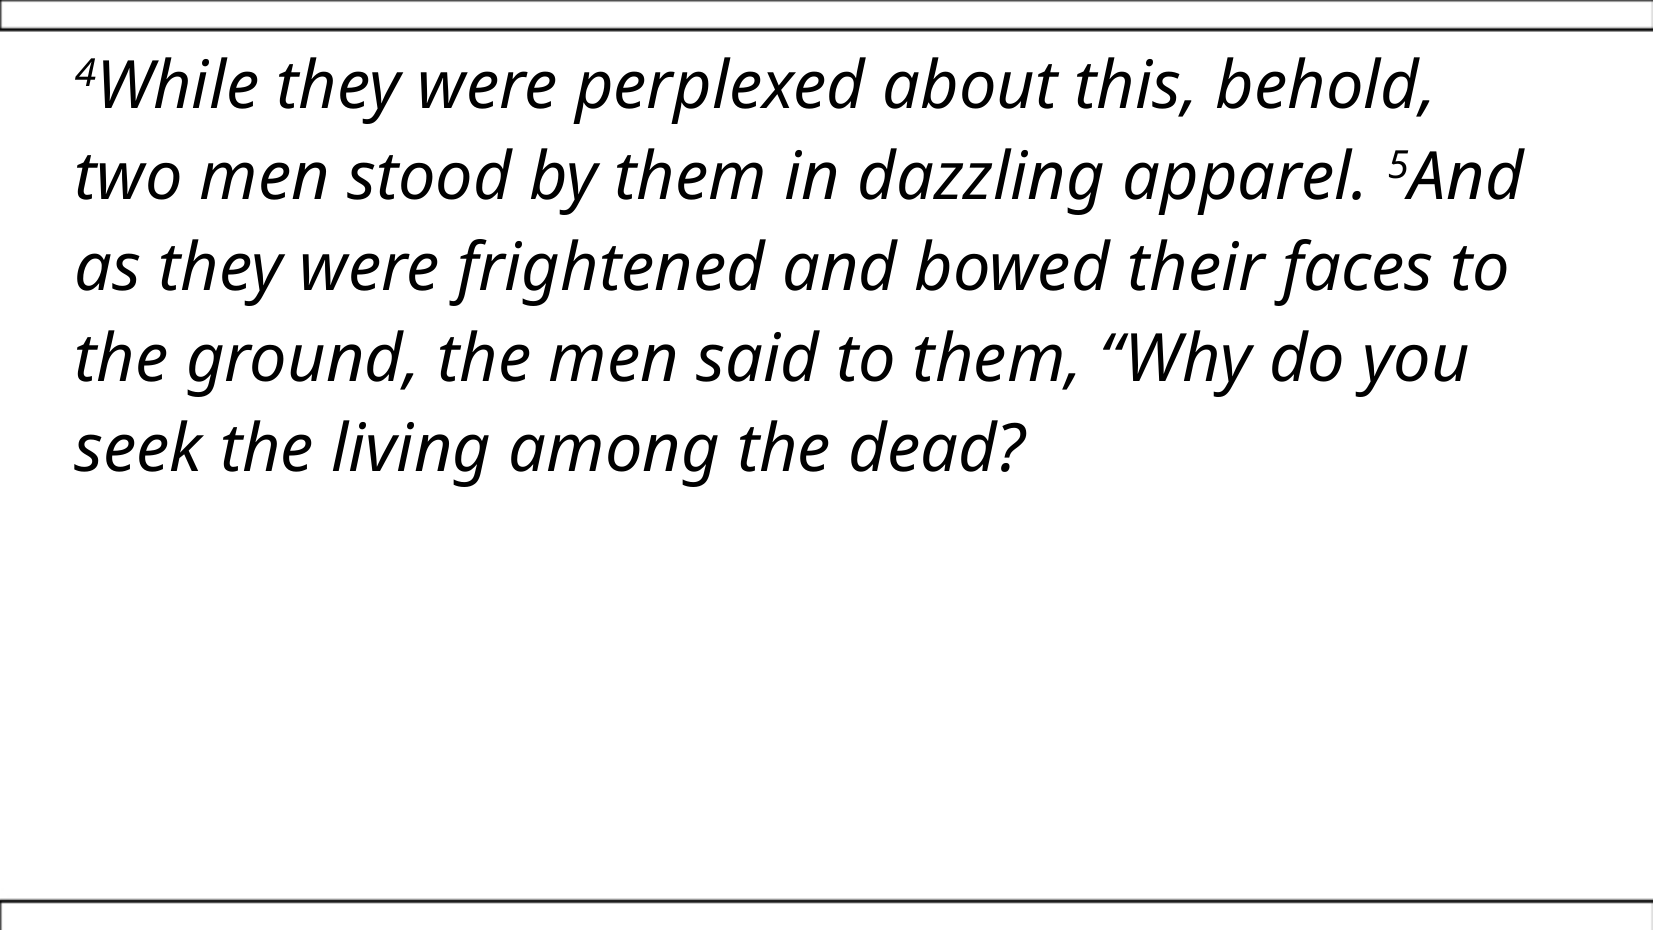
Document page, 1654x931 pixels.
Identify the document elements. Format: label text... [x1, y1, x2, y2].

text_box 4While they were perplexed about this, behold, two men stood by them in dazzling apparel. 5And as they were frightened and bowed their faces to the ground, the men said to them, “Why do you seek the living among the dead? [60, 30, 1576, 489]
picture [0, 0, 1653, 930]
